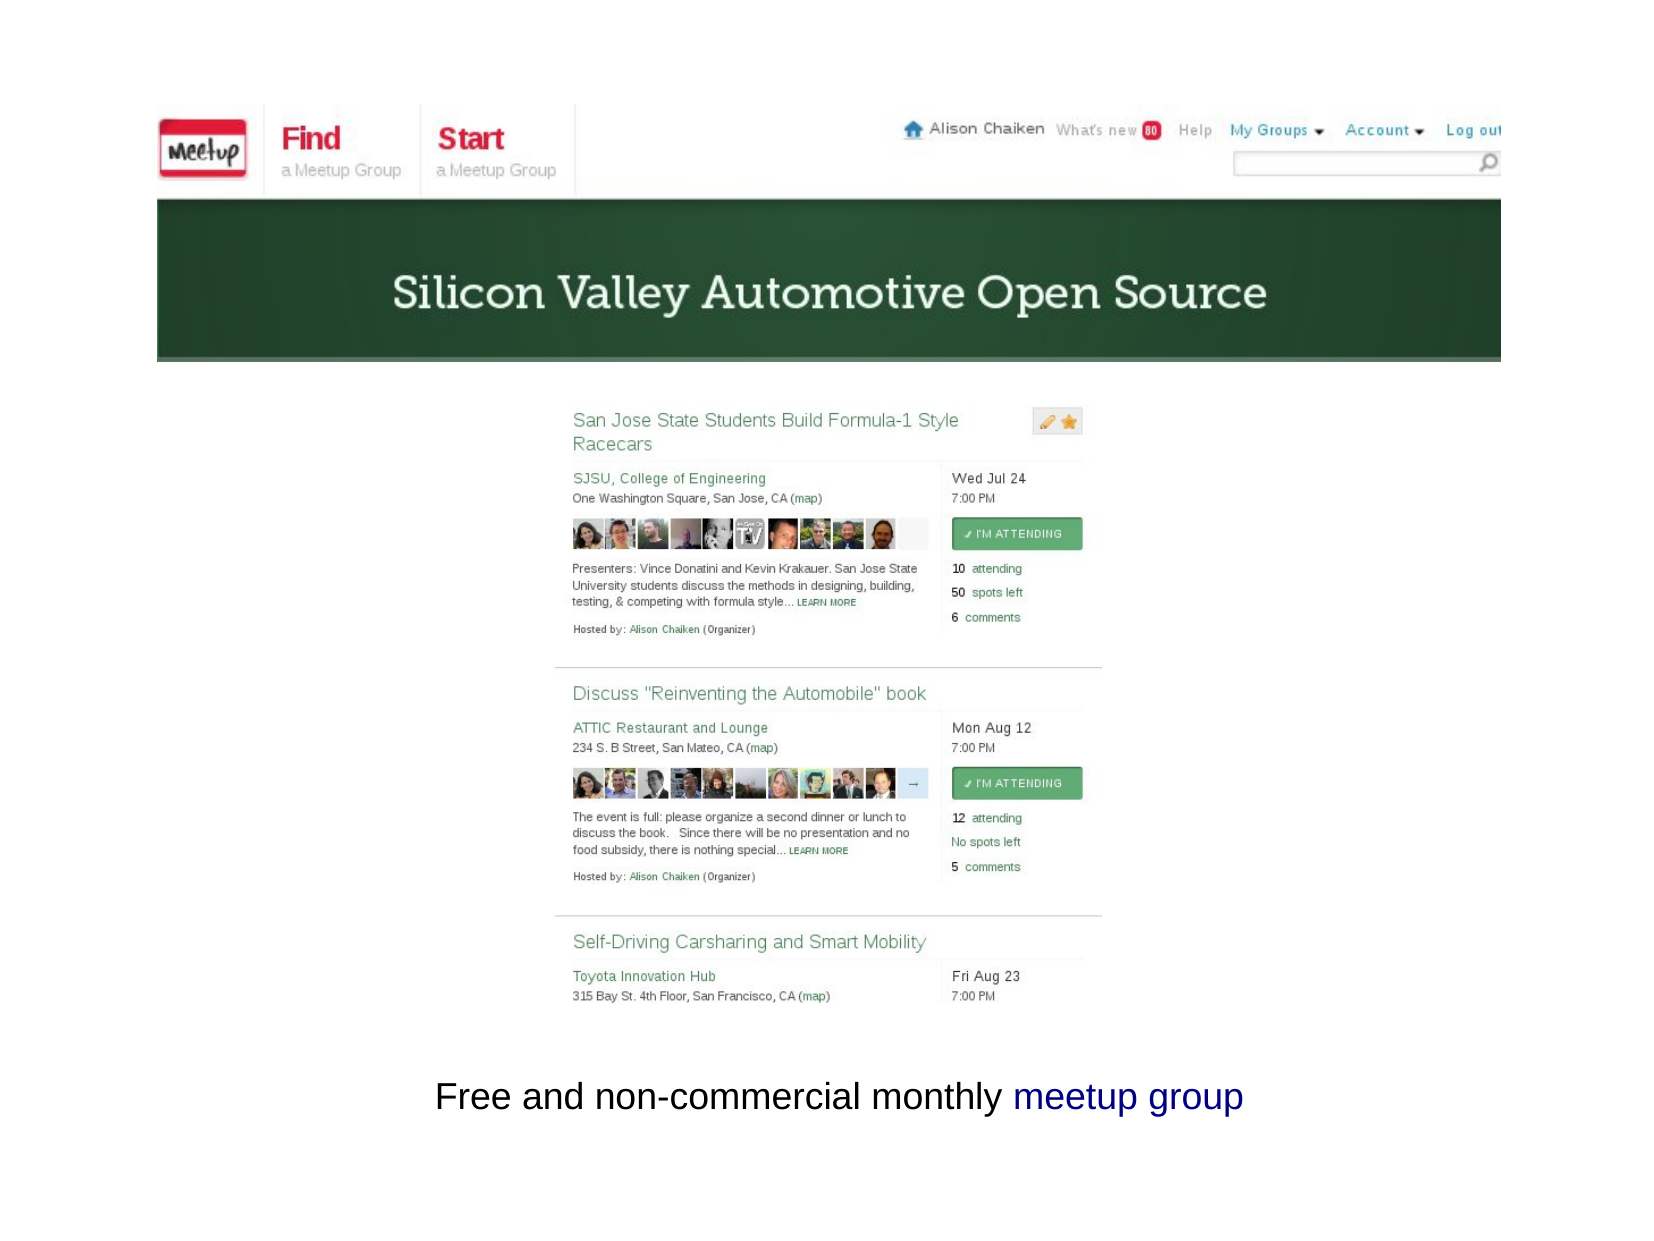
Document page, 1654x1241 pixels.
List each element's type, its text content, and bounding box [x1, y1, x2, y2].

text_box Free and non-commercial monthly meetup group [420, 1068, 1259, 1126]
picture [157, 104, 1501, 362]
picture [555, 404, 1102, 1006]
